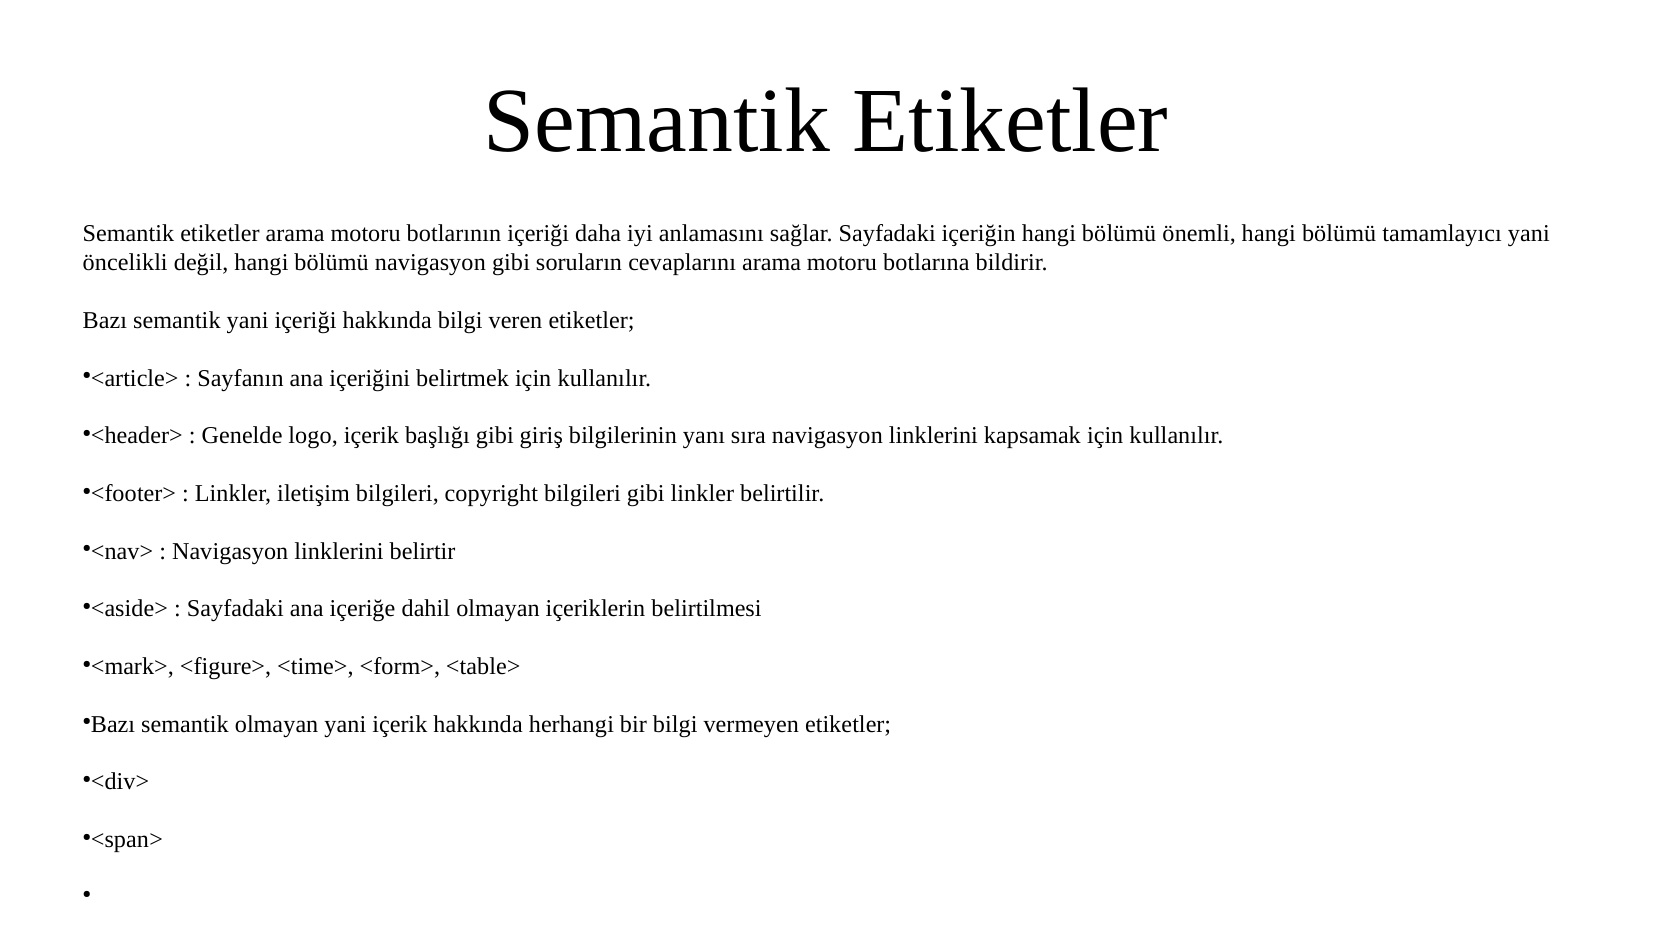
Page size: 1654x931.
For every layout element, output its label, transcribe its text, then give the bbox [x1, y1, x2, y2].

title Semantik Etiketler [82, 37, 1571, 193]
list Semantik etiketler arama motoru botlarının içeriği daha iyi anlamasını sağlar. Sayfadaki içeriğin hangi bölümü önemli, hangi bölümü tamamlayıcı yani öncelikli değil, hangi bölümü navigasyon gibi soruların cevaplarını arama motoru botlarına bildirir. Bazı semantik yani içeriği hakkında bilgi veren etiketler; <article> : Sayfanın ana içeriğini belirtmek için kullanılır. <header> : Genelde logo, içerik başlığı gibi giriş bilgilerinin yanı sıra navigasyon linklerini kapsamak için kullanılır. <footer> : Linkler, iletişim bilgileri, copyright bilgileri gibi linkler belirtilir. <nav> : Navigasyon linklerini belirtir <aside> : Sayfadaki ana içeriğe dahil olmayan içeriklerin belirtilmesi <mark>, <figure>, <time>, <form>, <table> Bazı semantik olmayan yani içerik hakkında herhangi bir bilgi vermeyen etiketler; <div> <span> [82, 217, 1571, 857]
